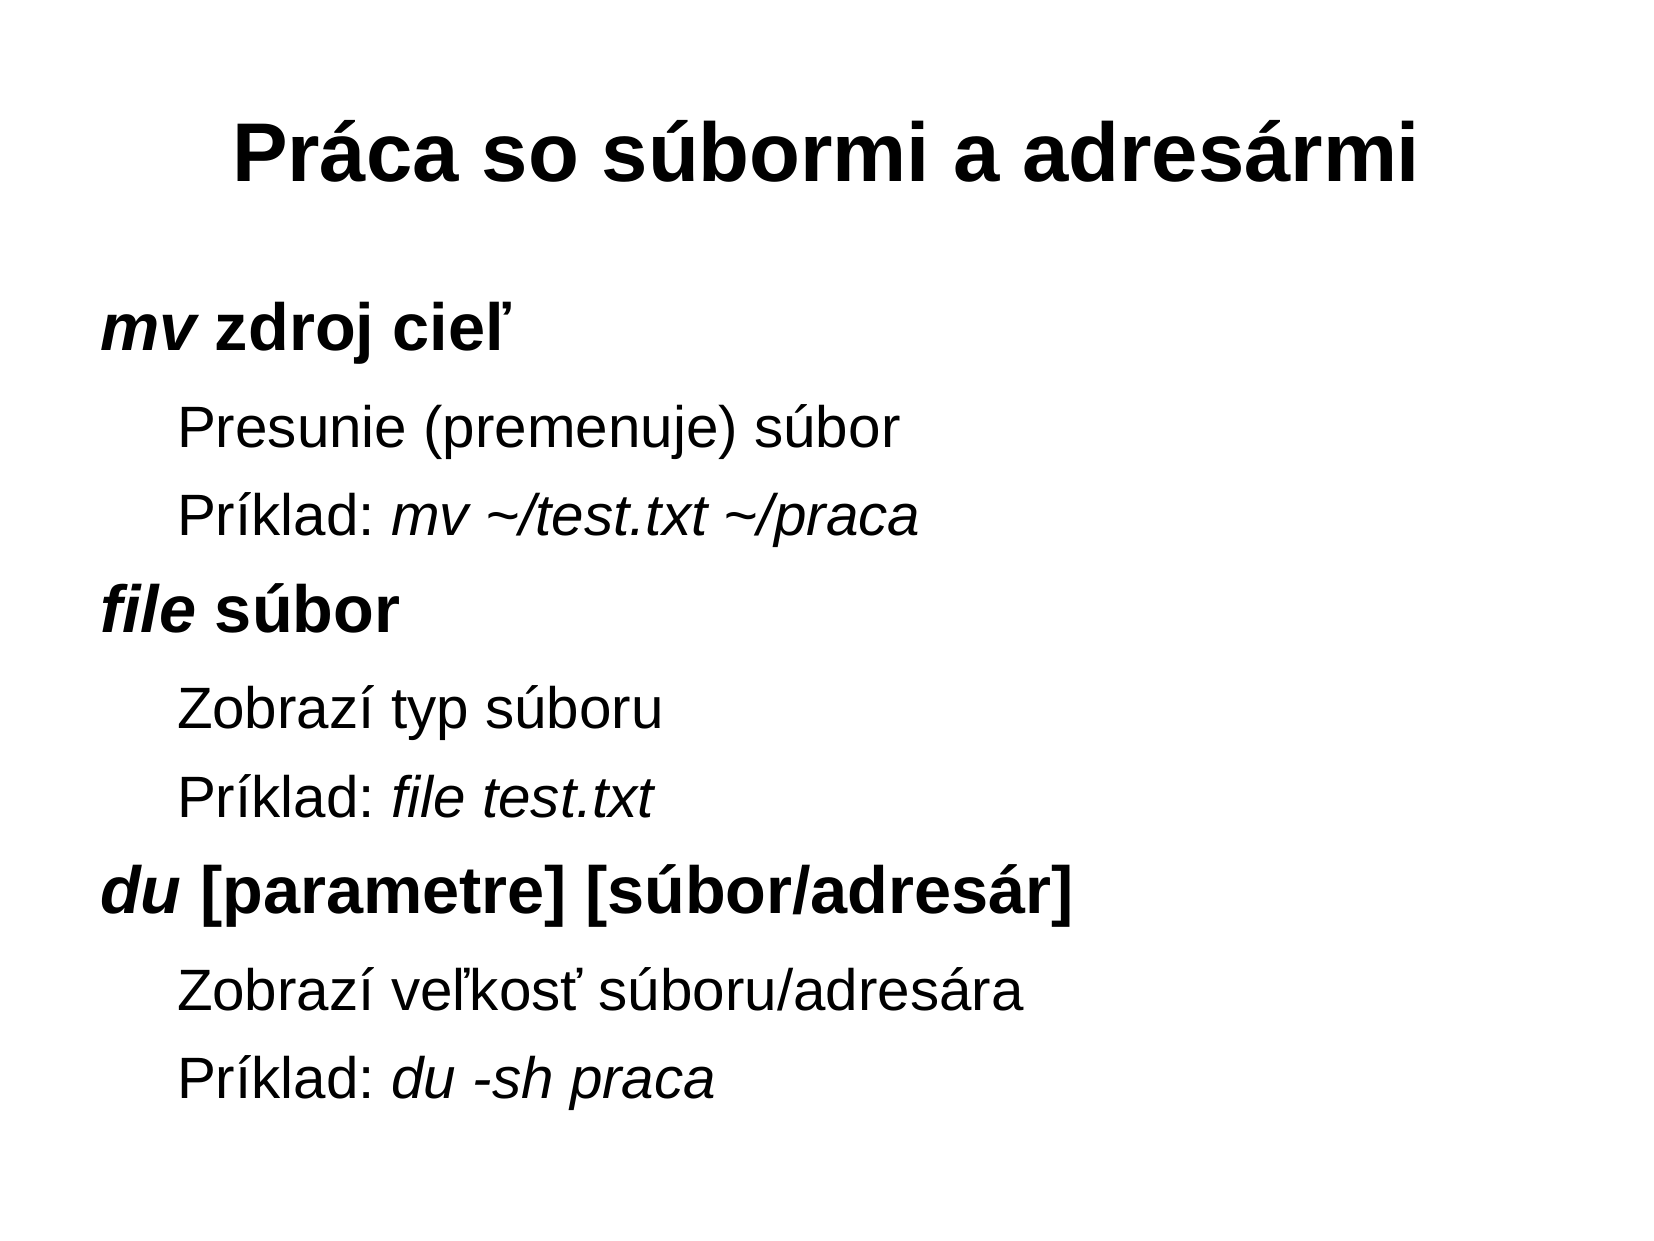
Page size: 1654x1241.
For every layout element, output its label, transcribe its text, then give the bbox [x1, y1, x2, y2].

list mv zdroj cieľ Presunie (premenuje) súbor Príklad: mv ~/test.txt ~/praca file súbor Zobrazí typ súboru Príklad: file test.txt du [parametre] [súbor/adresár] Zobrazí veľkosť súboru/adresára Príklad: du -sh praca [82, 290, 1571, 1123]
title Práca so súbormi a adresármi [82, 49, 1571, 257]
